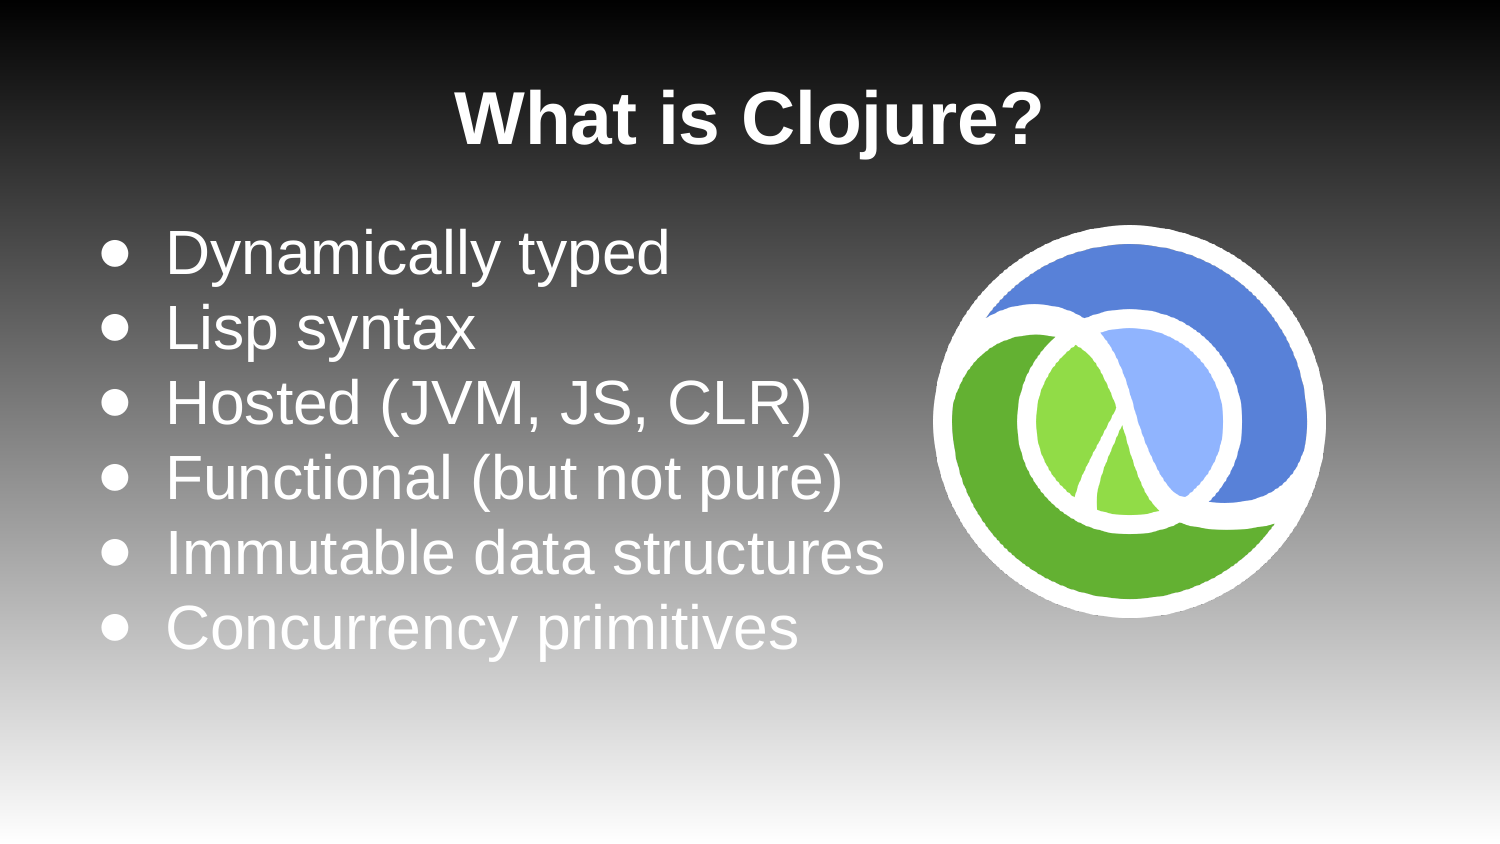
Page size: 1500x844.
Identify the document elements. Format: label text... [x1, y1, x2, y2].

picture [933, 225, 1327, 619]
list Dynamically typed Lisp syntax Hosted (JVM, JS, CLR) Functional (but not pure) Immutable data structures Concurrency primitives [75, 196, 1425, 808]
title What is Clojure? [75, 33, 1425, 175]
